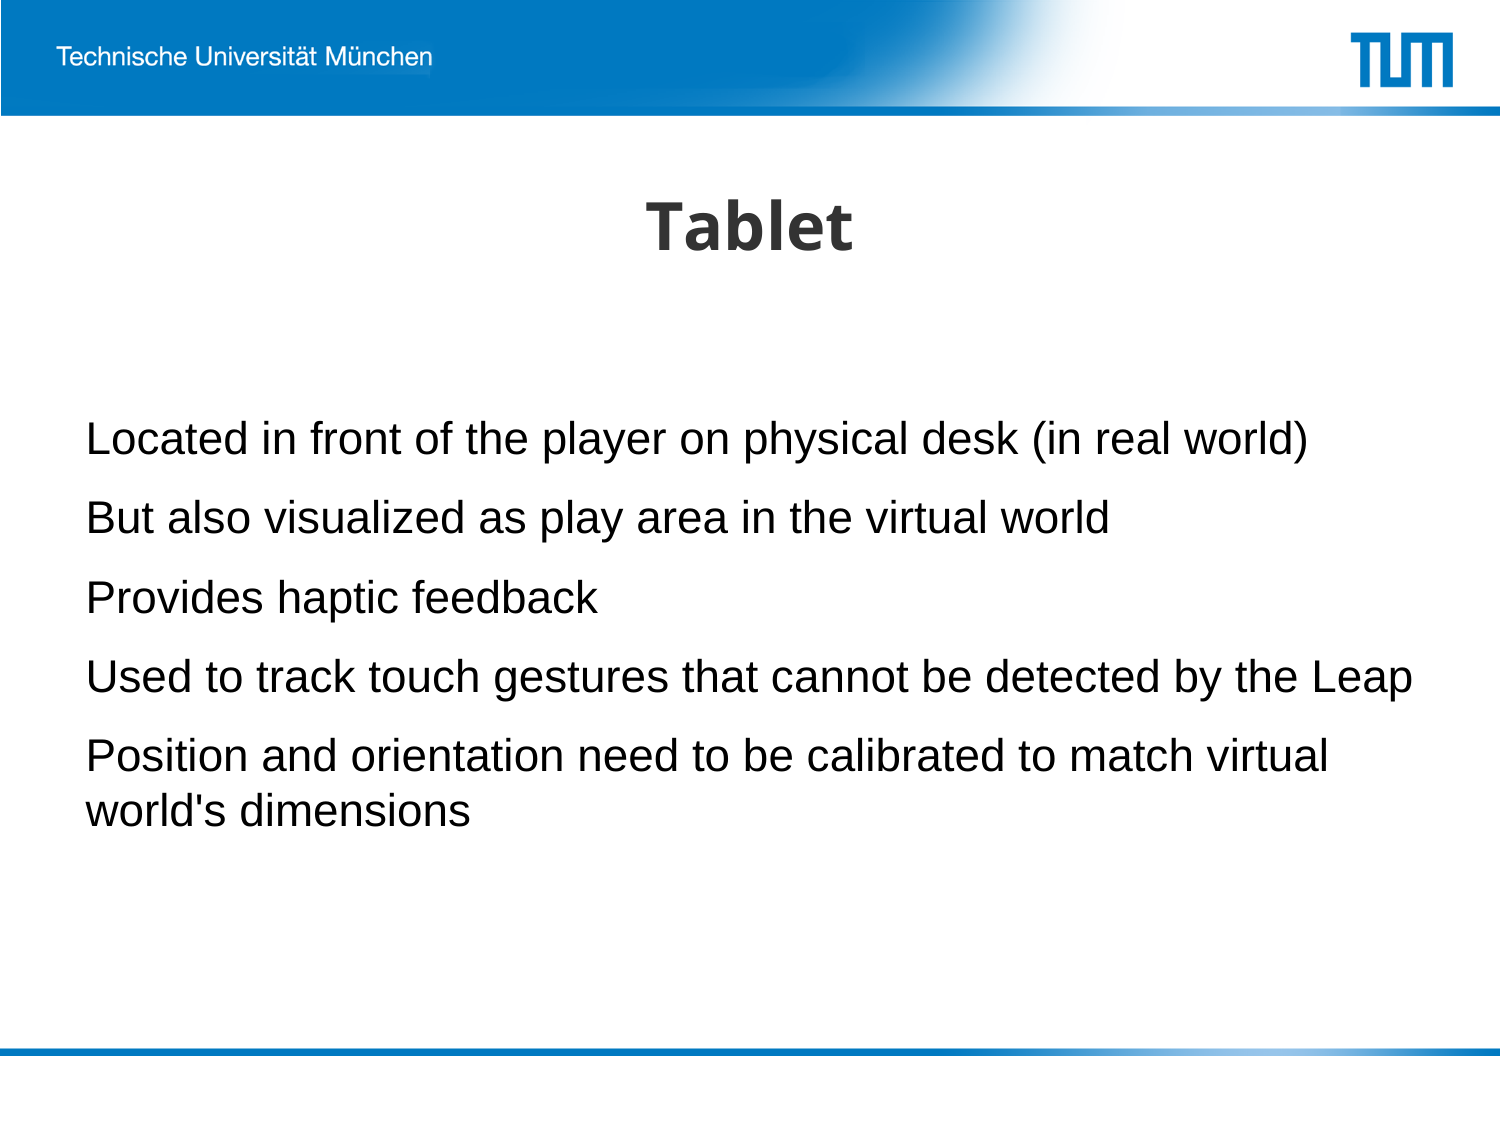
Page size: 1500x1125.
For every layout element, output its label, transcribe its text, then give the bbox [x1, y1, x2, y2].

text_box Located in front of the player on physical desk (in real world) But also visualized as play area in the virtual world Provides haptic feedback Used to track touch gestures that cannot be detected by the Leap Position and orientation need to be calibrated to match virtual world's dimensions [70, 401, 1447, 844]
picture [0, 0, 1500, 1125]
text_box Tablet [53, 125, 1447, 324]
